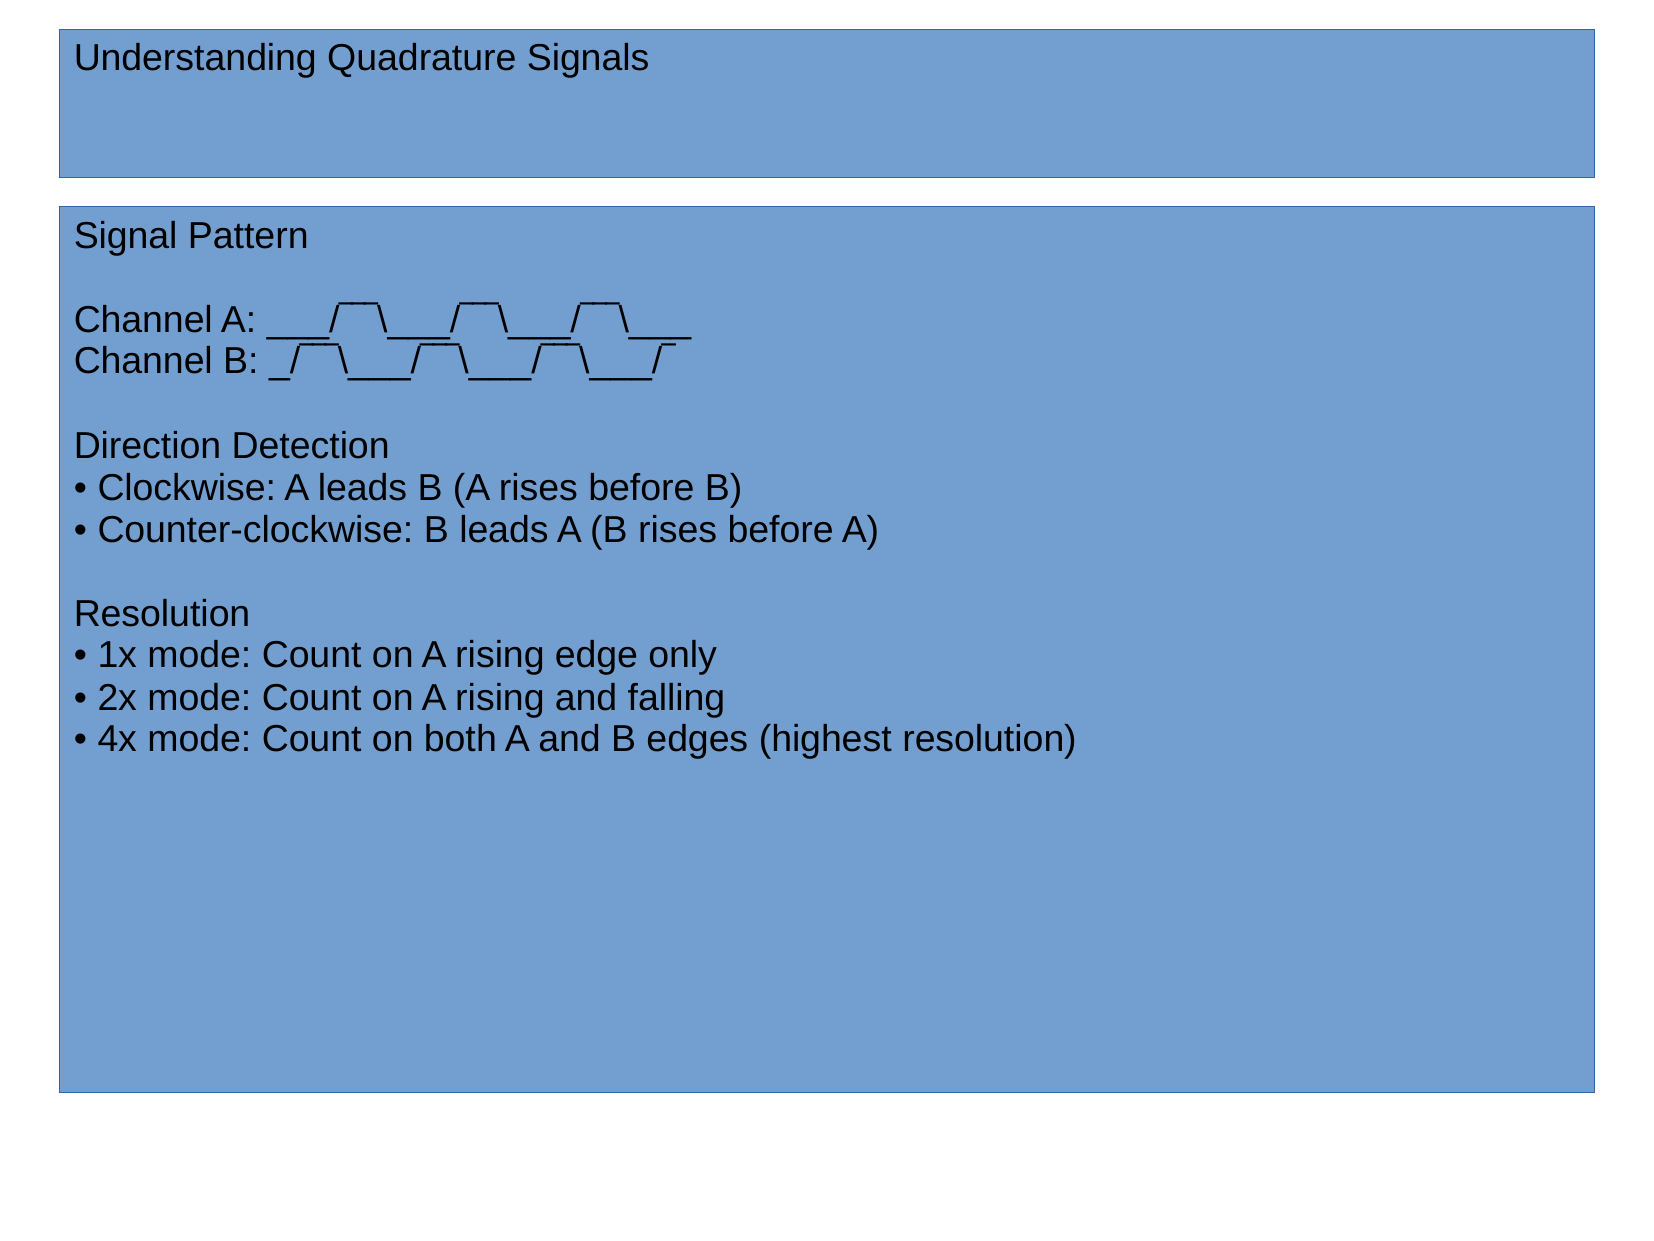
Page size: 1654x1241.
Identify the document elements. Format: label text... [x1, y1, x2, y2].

text_box Signal Pattern Channel A: ___/‾‾‾\___/‾‾‾\___/‾‾‾\___ Channel B: _/‾‾‾\___/‾‾‾\___/‾‾‾\___/‾ Direction Detection • Clockwise: A leads B (A rises before B) • Counter-clockwise: B leads A (B rises before A) Resolution • 1x mode: Count on A rising edge only • 2x mode: Count on A rising and falling • 4x mode: Count on both A and B edges (highest resolution) [59, 206, 1595, 1093]
text_box Understanding Quadrature Signals [59, 29, 1595, 178]
